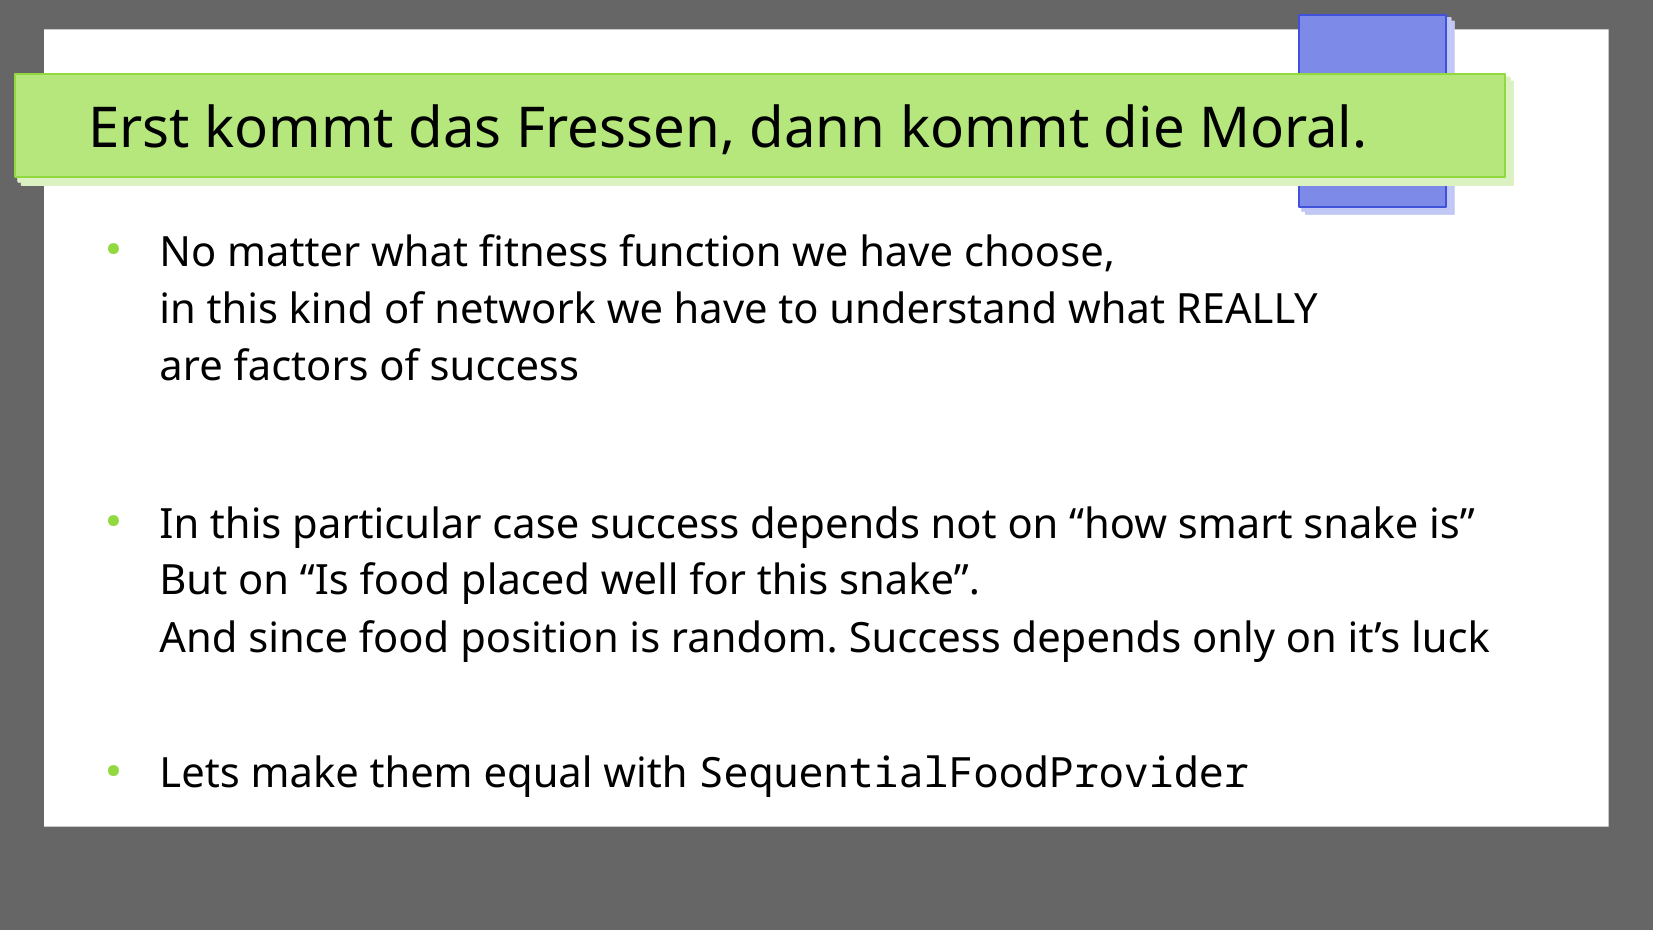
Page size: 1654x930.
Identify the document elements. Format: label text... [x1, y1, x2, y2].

list No matter what fitness function we have choose, in this kind of network we have to understand what REALLY are factors of success In this particular case success depends not on “how smart snake is” But on “Is food placed well for this snake”. And since food position is random. Success depends only on it’s luck Lets make them equal with SequentialFoodProvider [88, 221, 1565, 812]
title Erst kommt das Fressen, dann kommt die Moral. [88, 73, 1506, 178]
